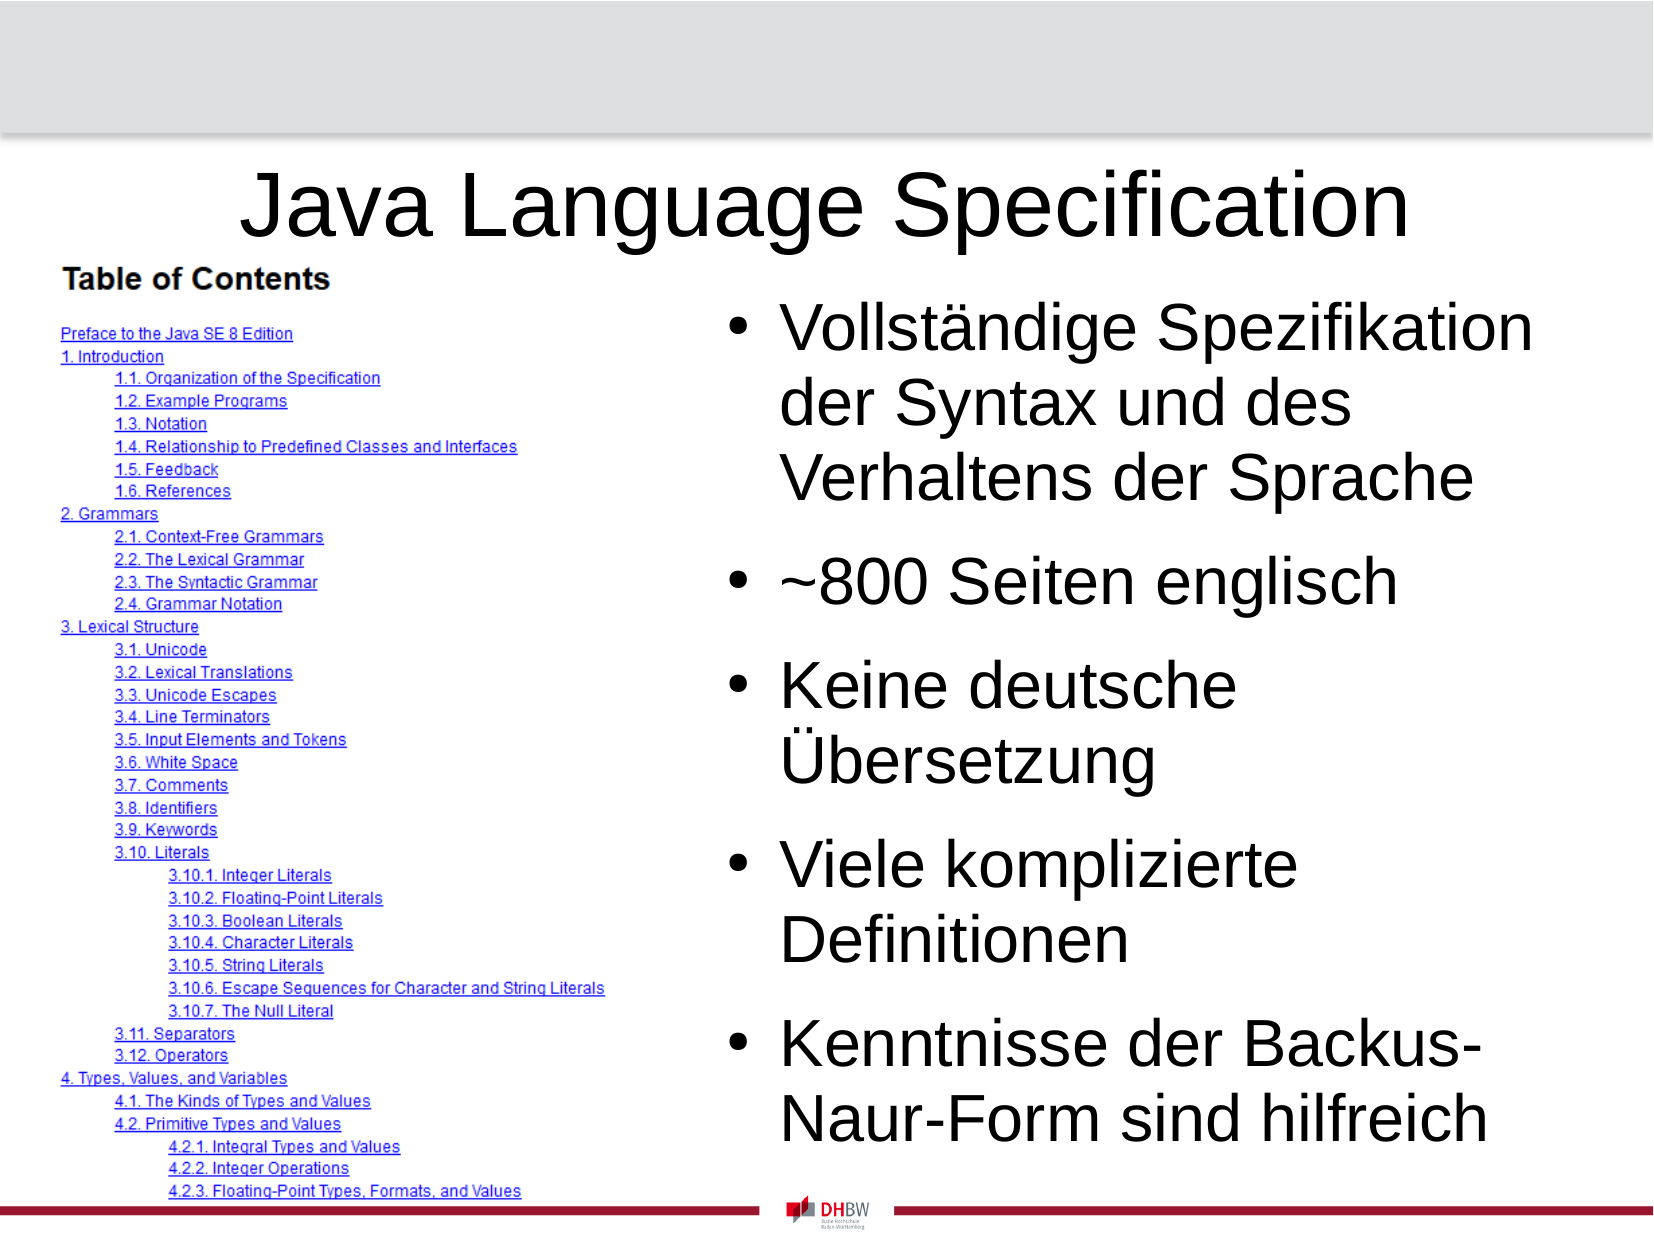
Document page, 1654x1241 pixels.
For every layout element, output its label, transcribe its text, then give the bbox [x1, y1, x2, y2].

list Vollständige Spezifikation der Syntax und des Verhaltens der Sprache ~800 Seiten englisch Keine deutsche Übersetzung Viele komplizierte Definitionen Kenntnisse der Backus-Naur-Form sind hilfreich [708, 290, 1571, 1157]
title Java Language Specification [82, 49, 1571, 257]
picture [0, 1, 1654, 1237]
